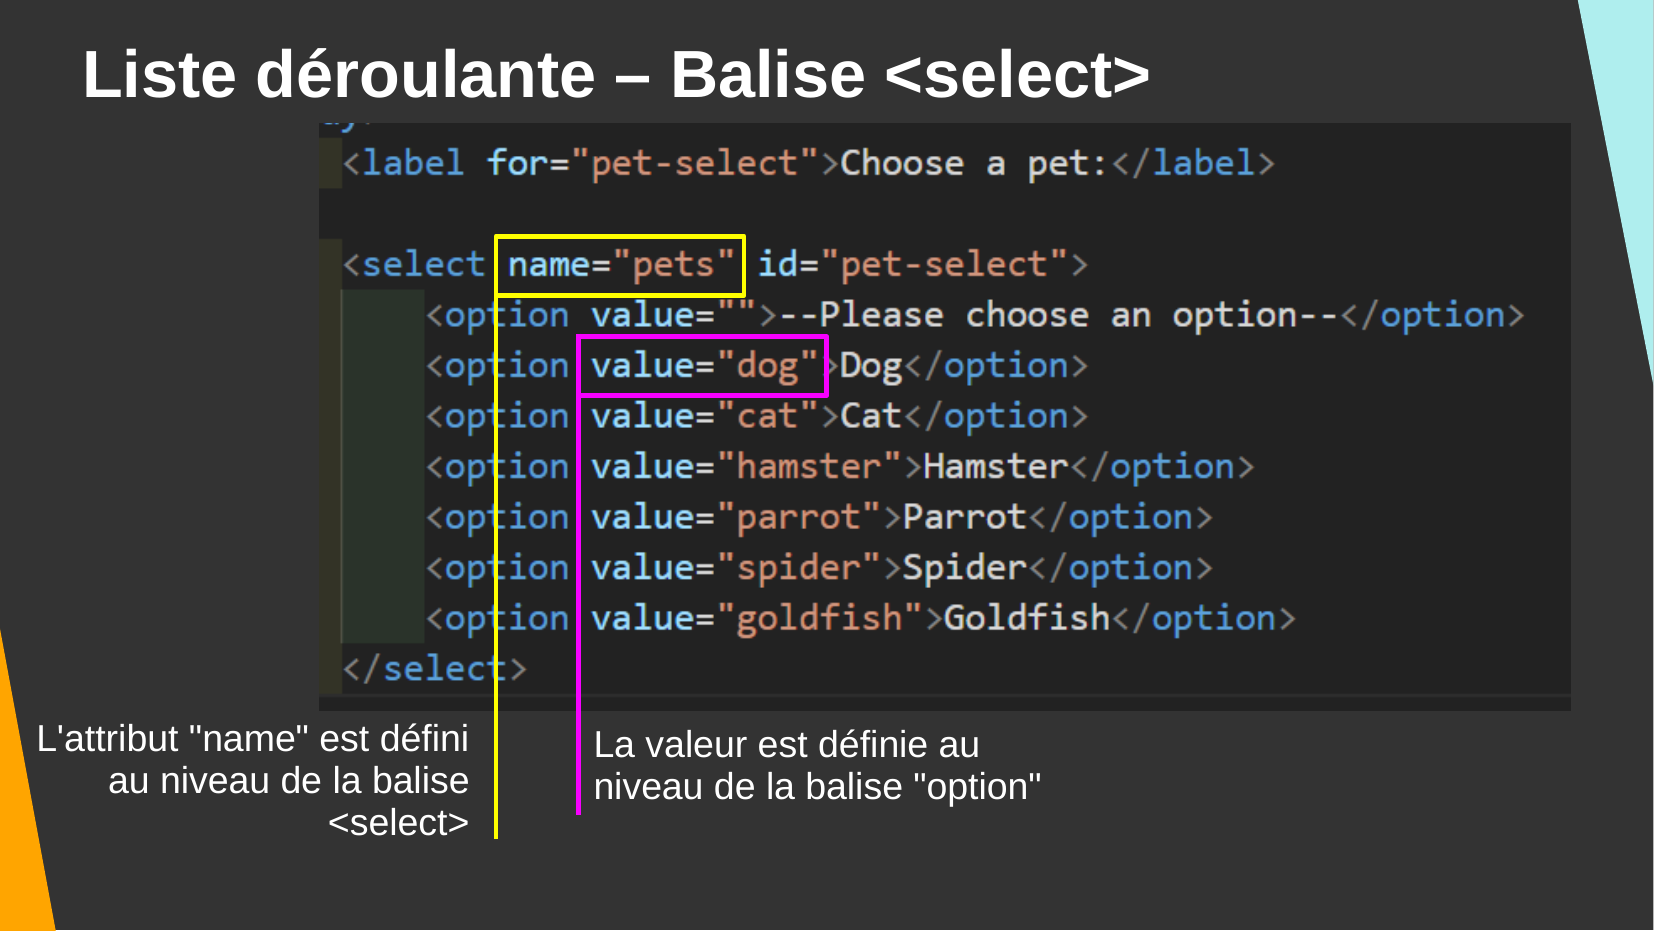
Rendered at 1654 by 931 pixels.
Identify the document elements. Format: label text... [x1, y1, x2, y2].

text_box L'attribut "name" est défini au niveau de la balise <select> [11, 710, 485, 851]
picture [319, 123, 1571, 711]
text_box [0, 628, 56, 931]
picture [581, 339, 824, 393]
picture [498, 239, 742, 293]
text_box La valeur est définie au niveau de la balise "option" [578, 715, 1099, 815]
text_box [1577, 0, 1654, 389]
title Liste déroulante – Balise <select> [82, 37, 1571, 114]
